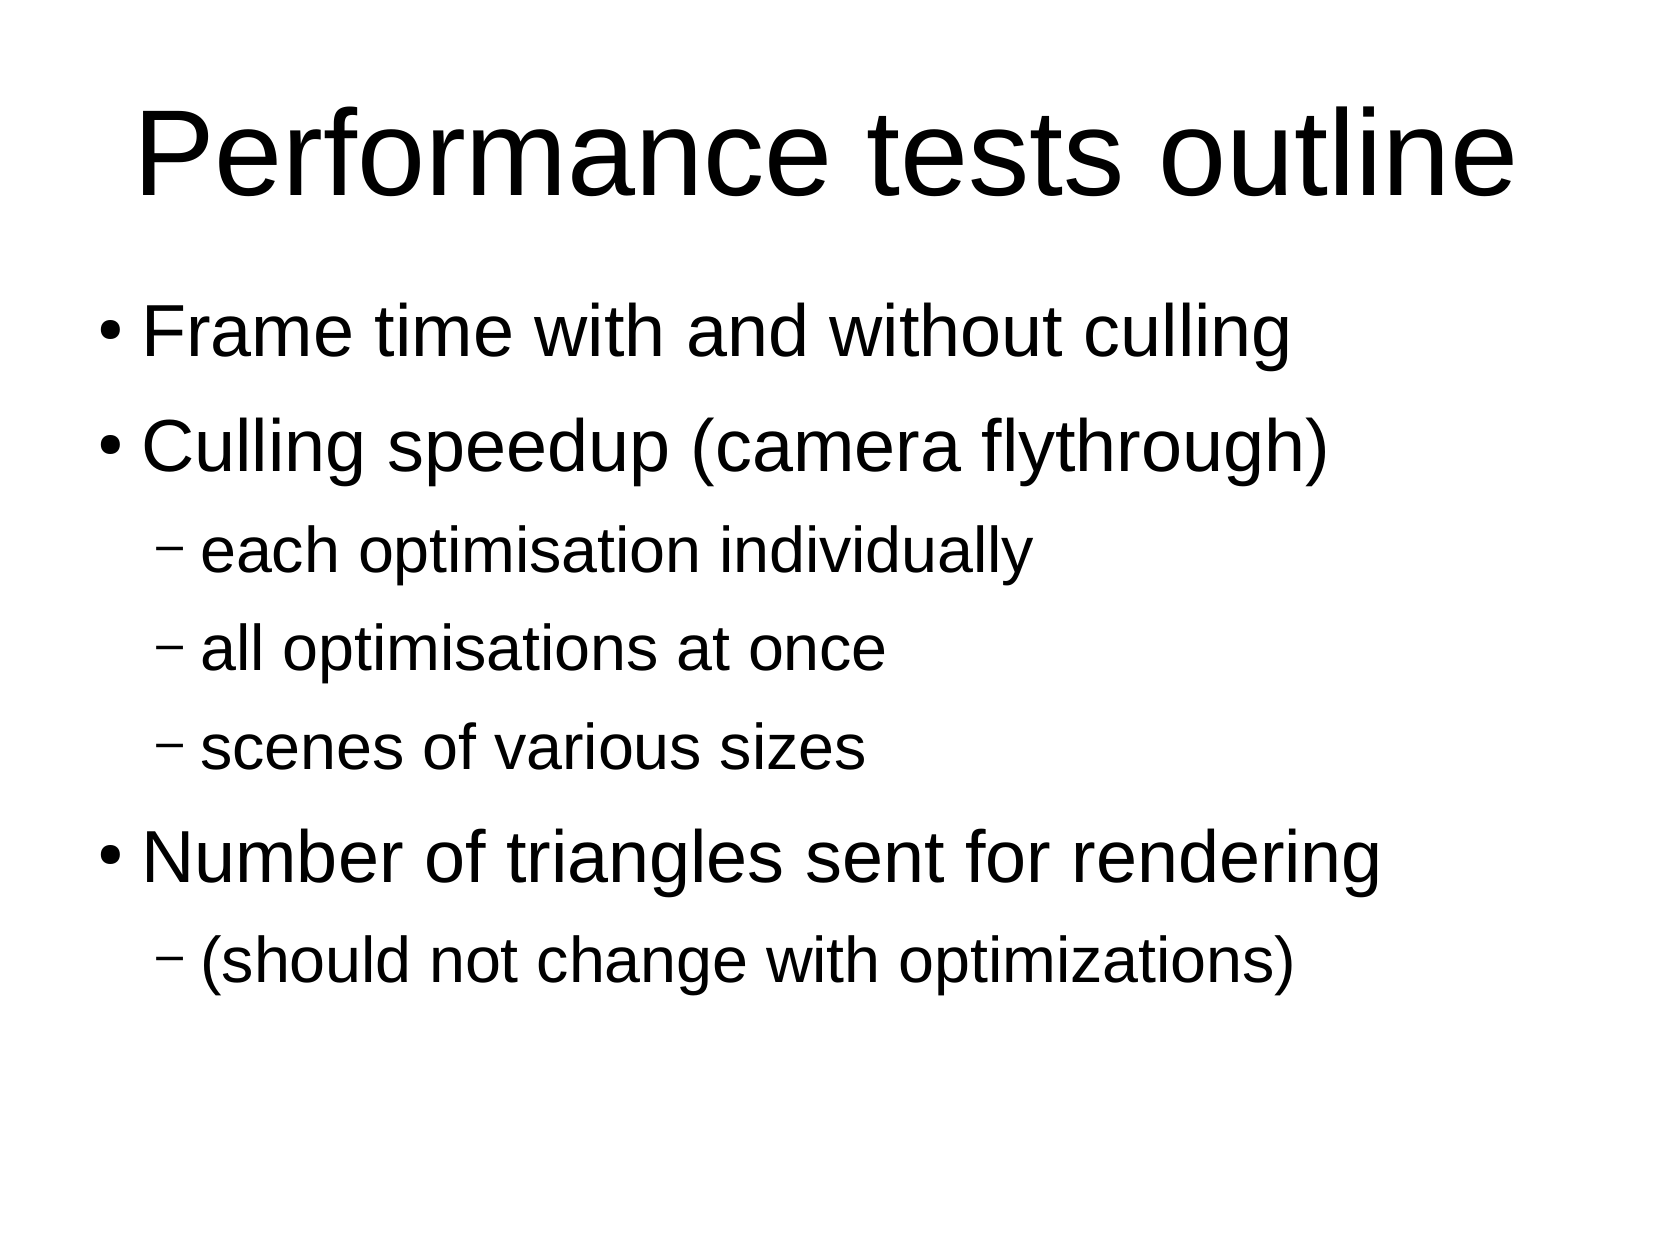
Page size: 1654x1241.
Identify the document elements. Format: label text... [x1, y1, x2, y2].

list Frame time with and without culling Culling speedup (camera flythrough) each optimisation individually all optimisations at once scenes of various sizes Number of triangles sent for rendering (should not change with optimizations) [82, 290, 1571, 1010]
title Performance tests outline [82, 49, 1571, 257]
